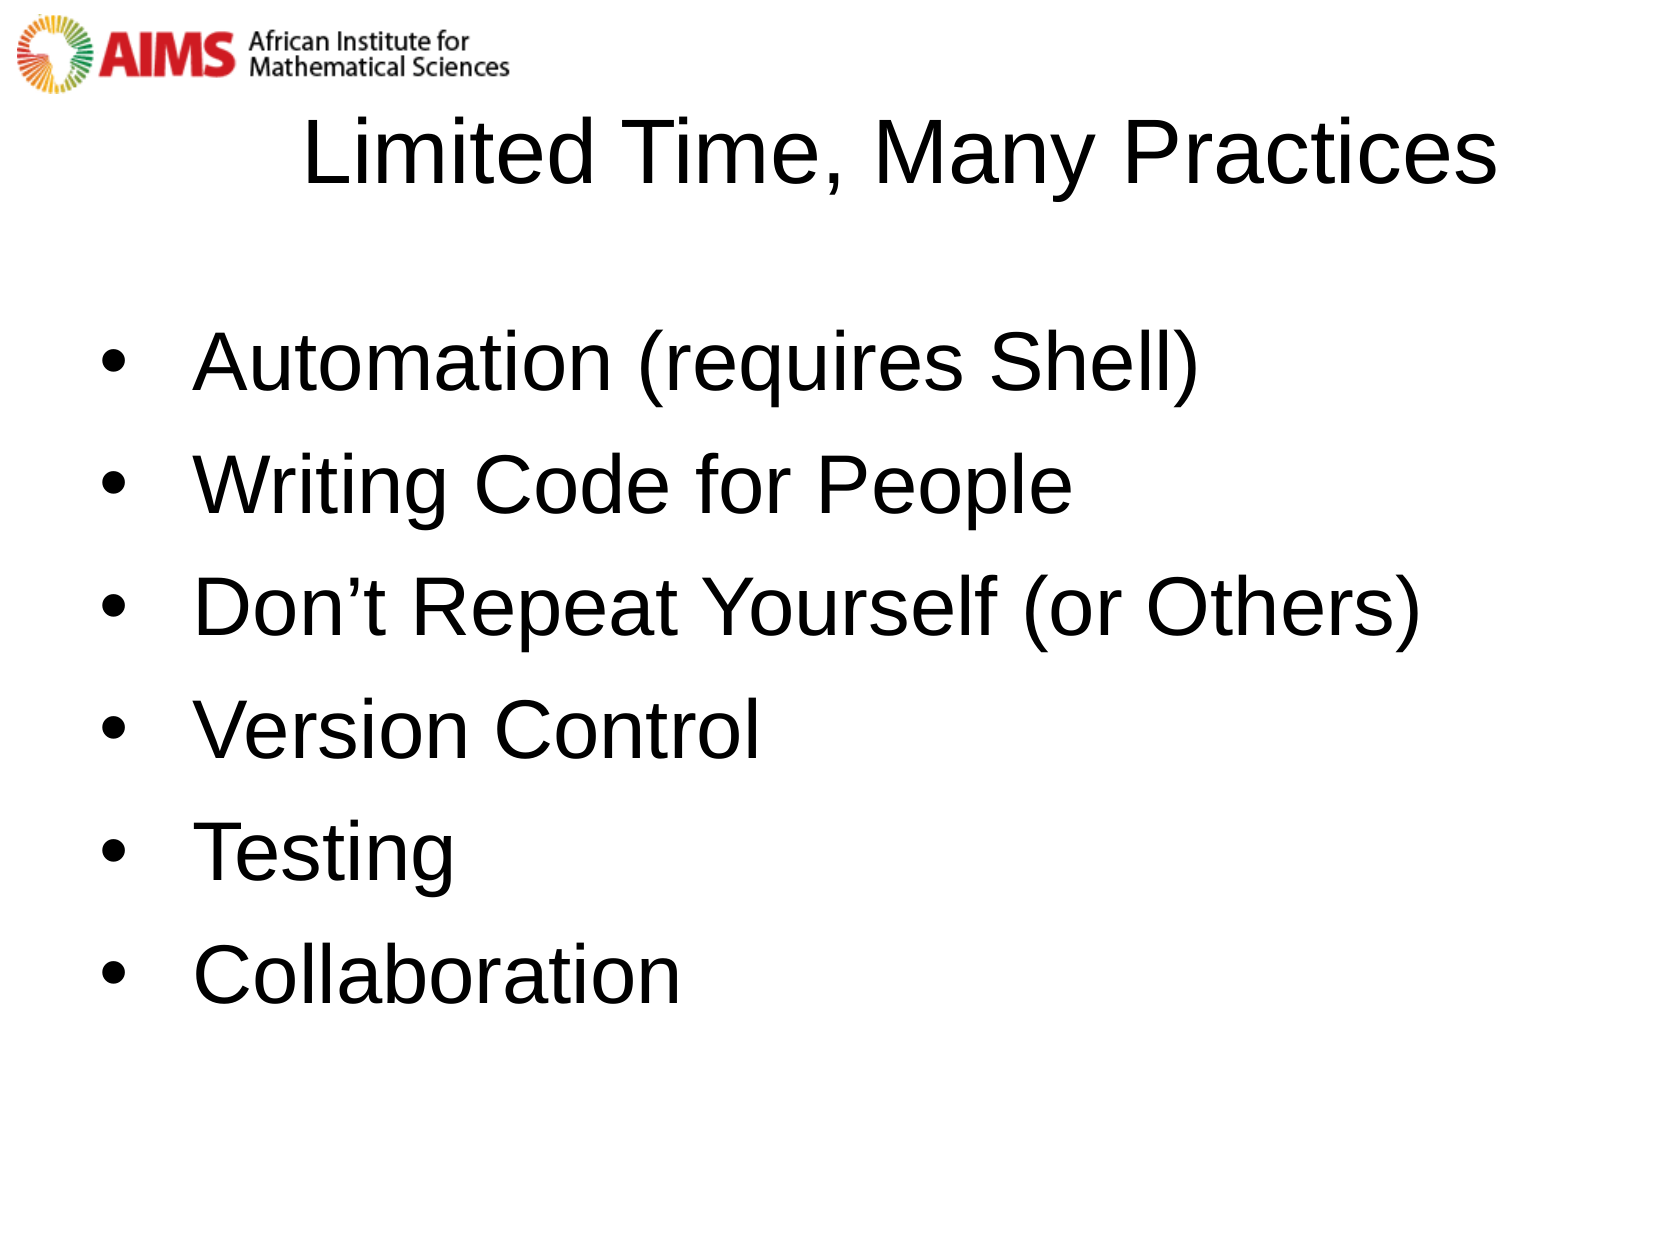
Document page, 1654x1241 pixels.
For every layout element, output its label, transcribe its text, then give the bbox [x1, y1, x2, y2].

title Limited Time, Many Practices [231, 49, 1572, 257]
list Automation (requires Shell) Writing Code for People Don’t Repeat Yourself (or Others) Version Control Testing Collaboration [82, 308, 1572, 1154]
picture [17, 14, 511, 94]
